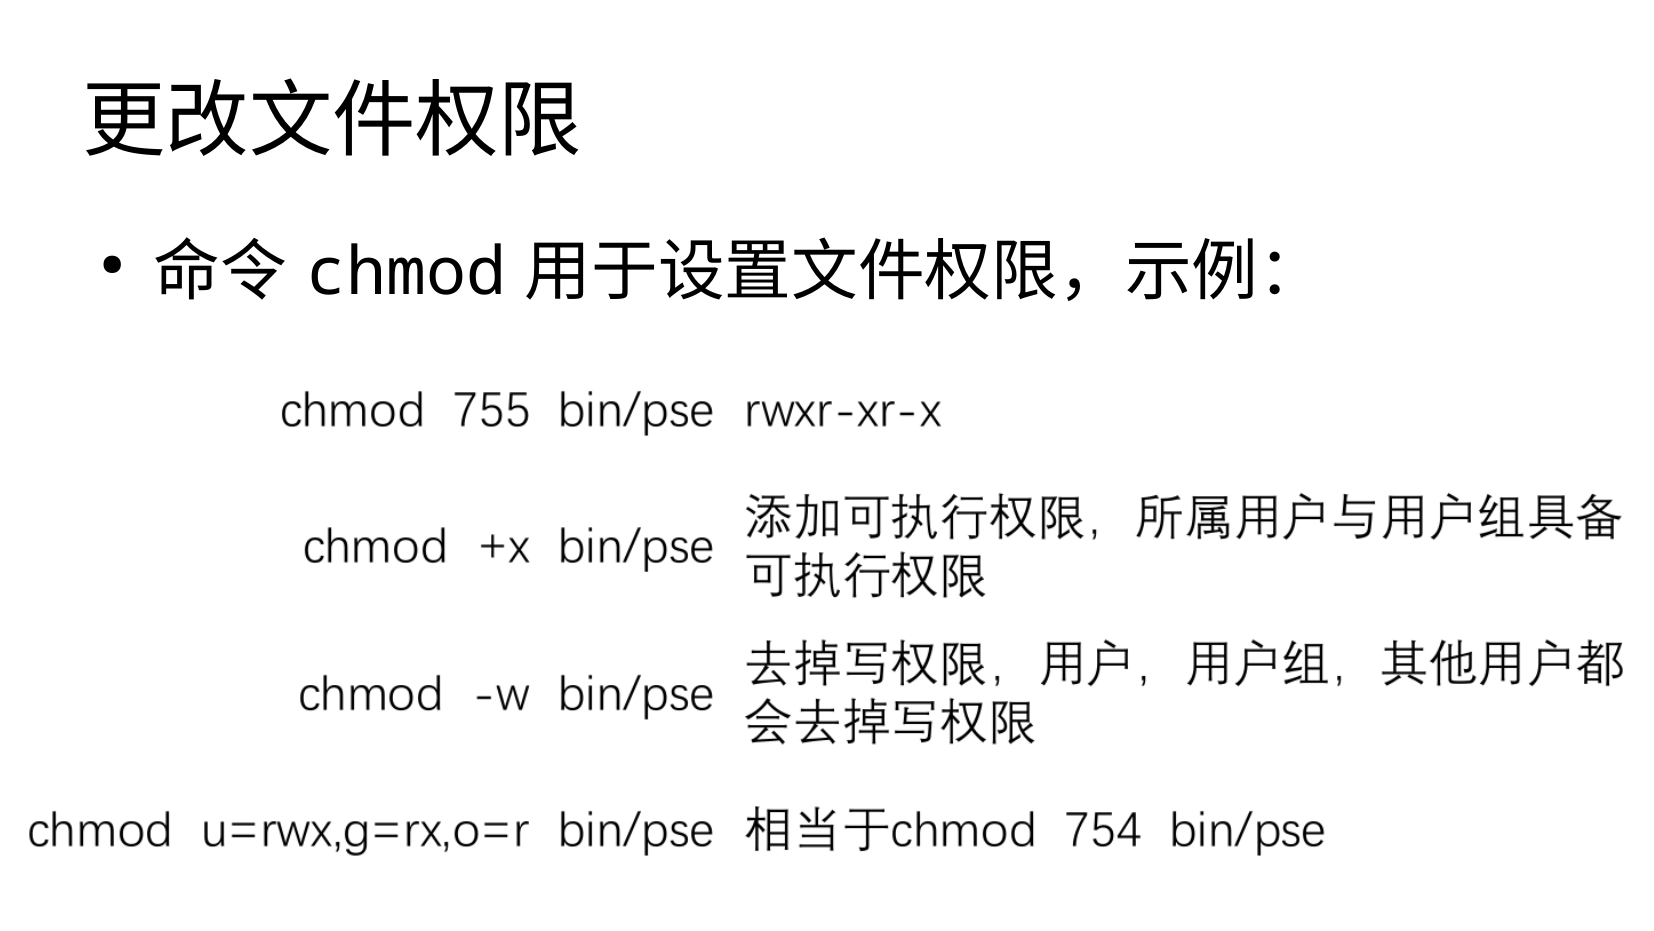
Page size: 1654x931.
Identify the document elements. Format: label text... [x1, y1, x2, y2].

title 更改文件权限 [82, 37, 1571, 189]
list 命令chmod用于设置文件权限，示例： [82, 217, 1571, 335]
picture [10, 335, 1639, 898]
